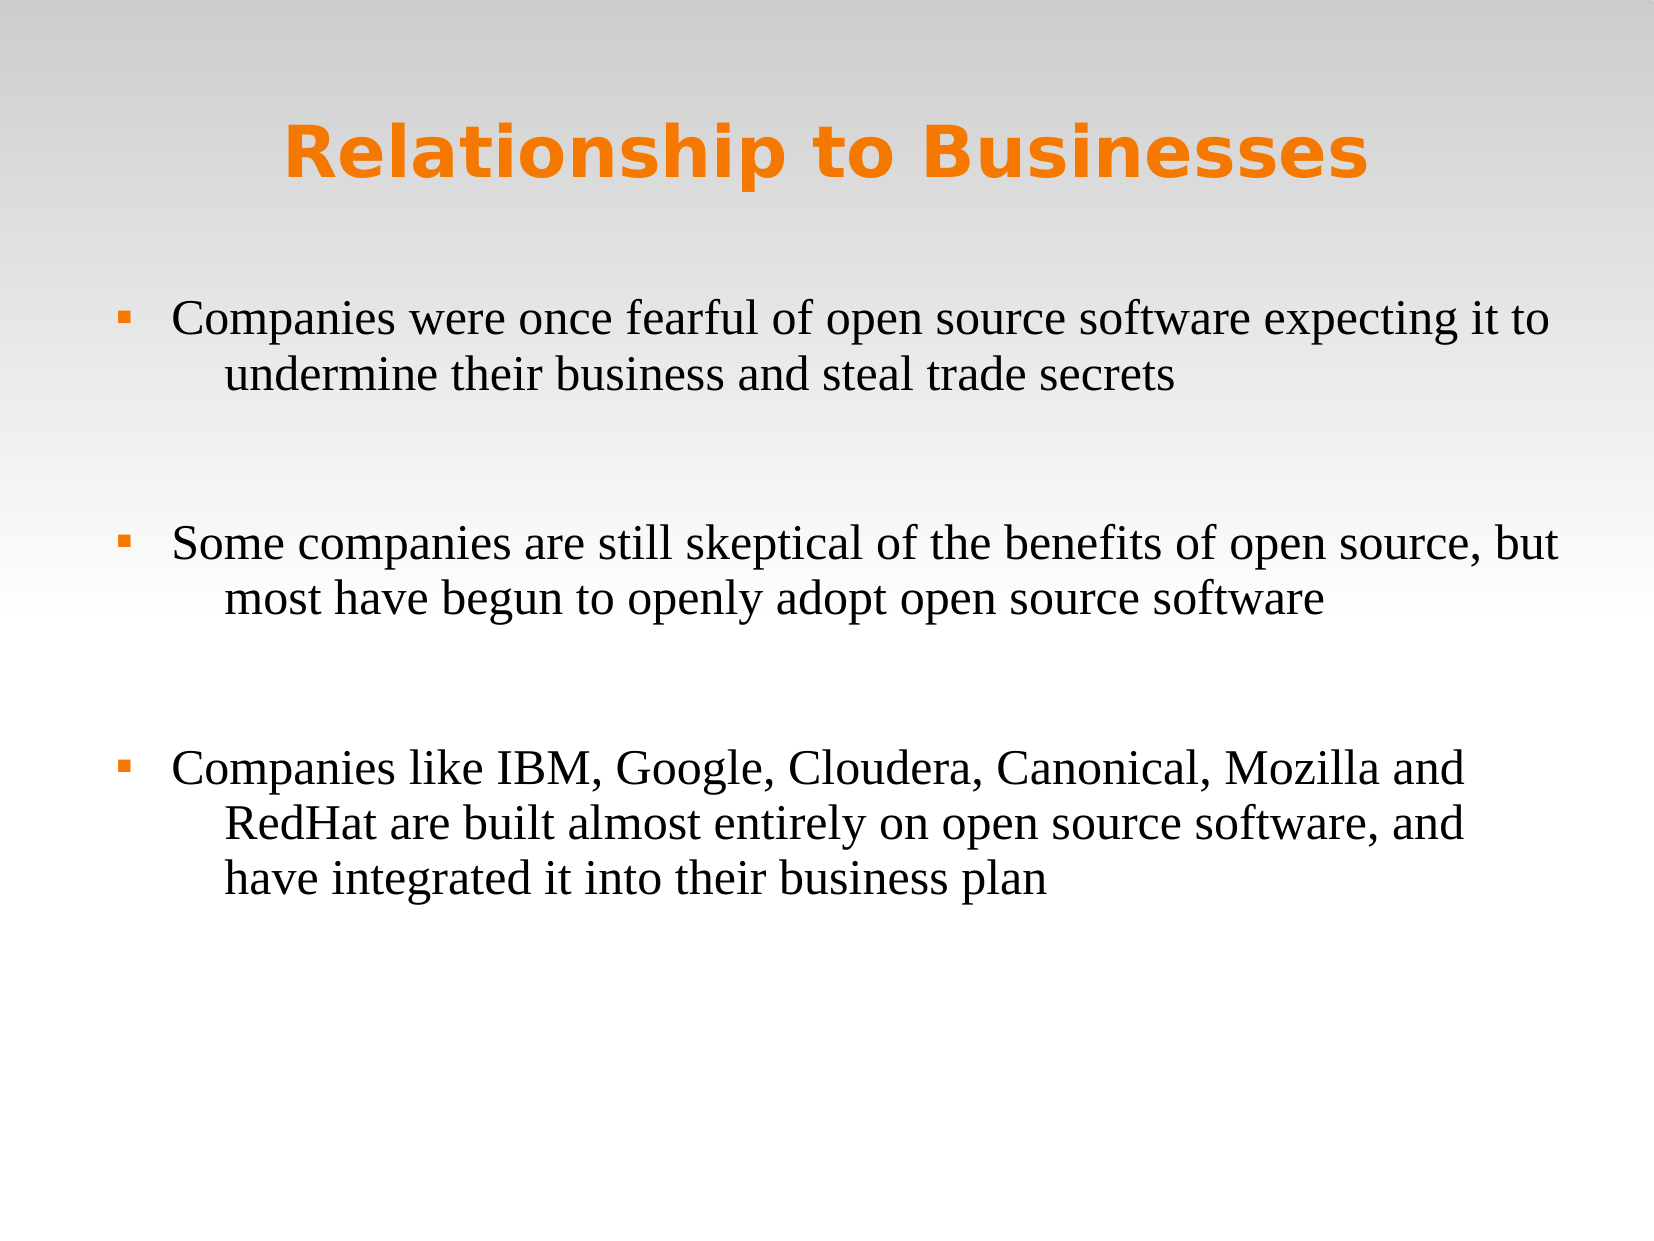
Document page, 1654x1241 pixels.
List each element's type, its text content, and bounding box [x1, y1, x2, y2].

list Companies were once fearful of open source software expecting it to undermine their business and steal trade secrets Some companies are still skeptical of the benefits of open source, but most have begun to openly adopt open source software Companies like IBM, Google, Cloudera, Canonical, Mozilla and RedHat are built almost entirely on open source software, and have integrated it into their business plan [82, 290, 1571, 1109]
title Relationship to Businesses [82, 49, 1571, 257]
